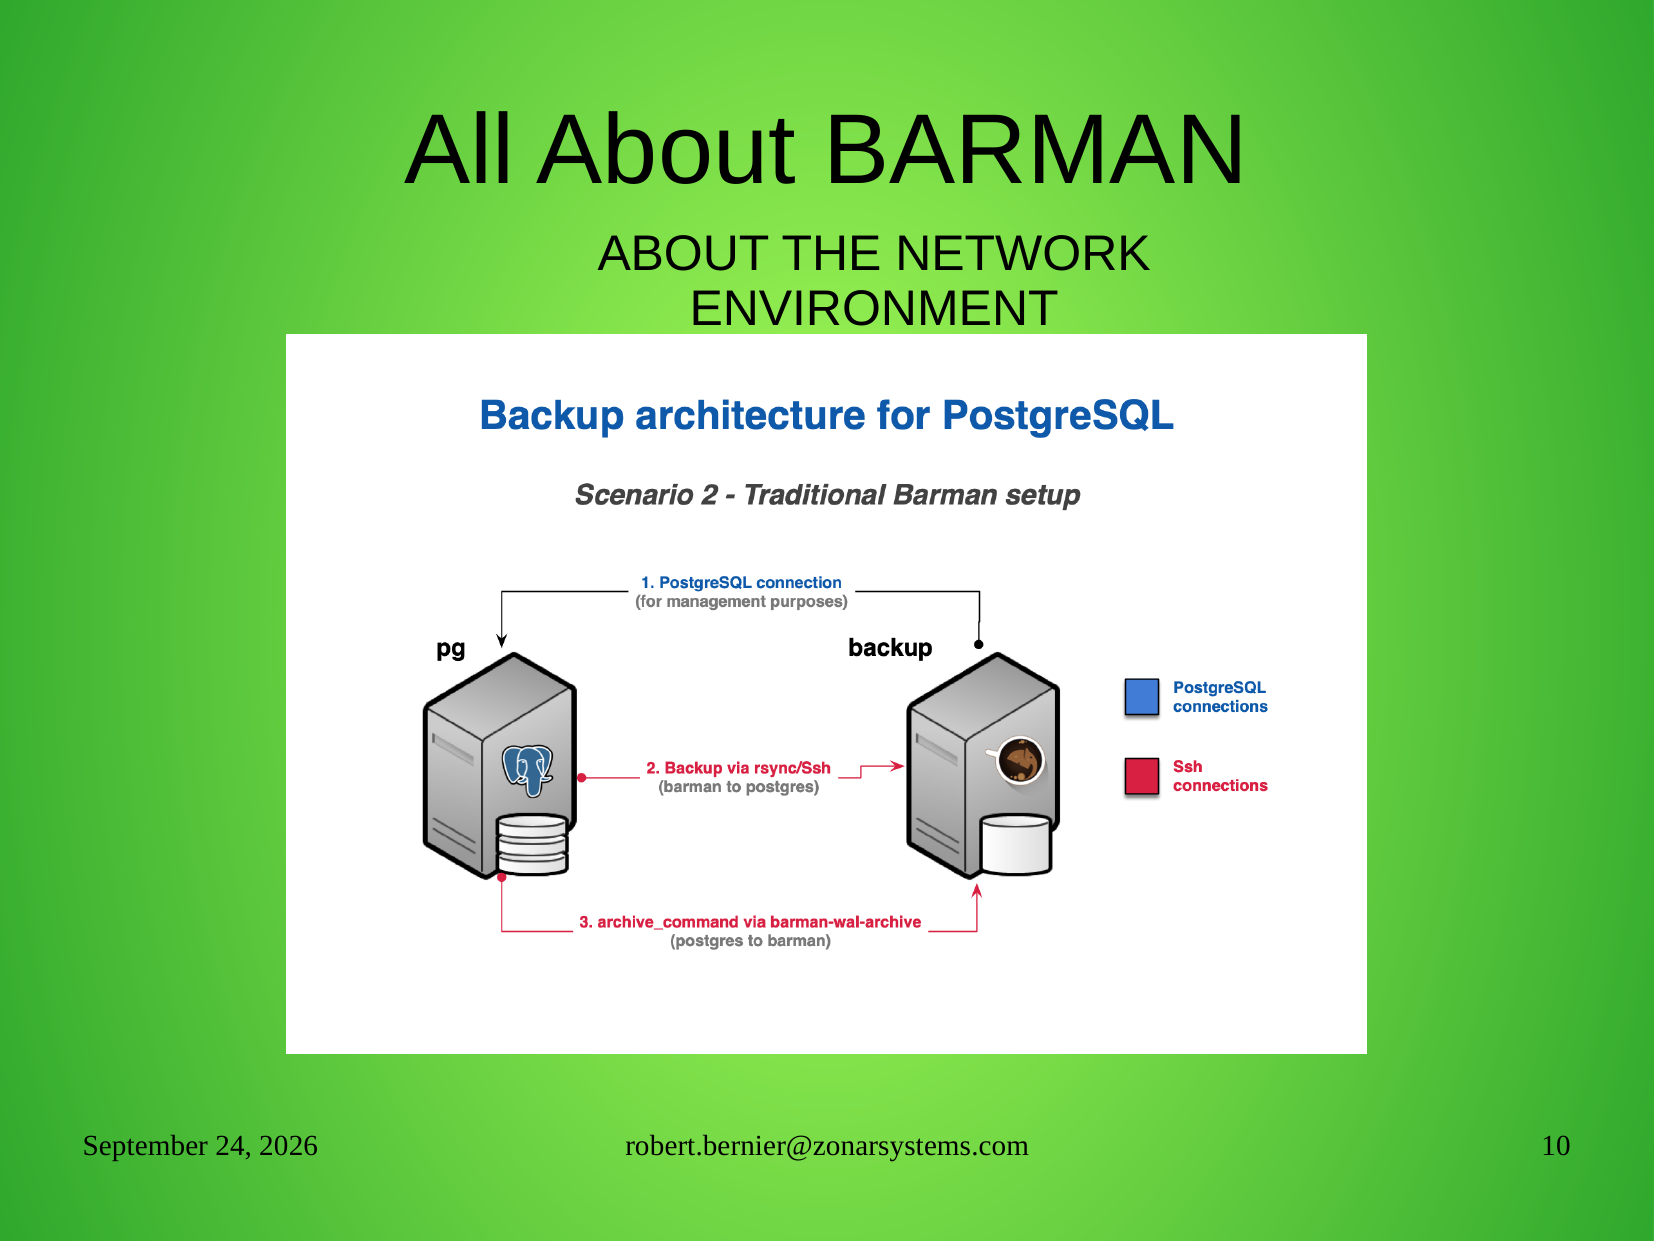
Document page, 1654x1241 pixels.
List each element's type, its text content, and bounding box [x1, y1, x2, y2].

picture [286, 334, 1367, 1054]
title ABOUT THE NETWORK ENVIRONMENT [413, 224, 1335, 334]
title All About BARMAN [82, 47, 1571, 252]
